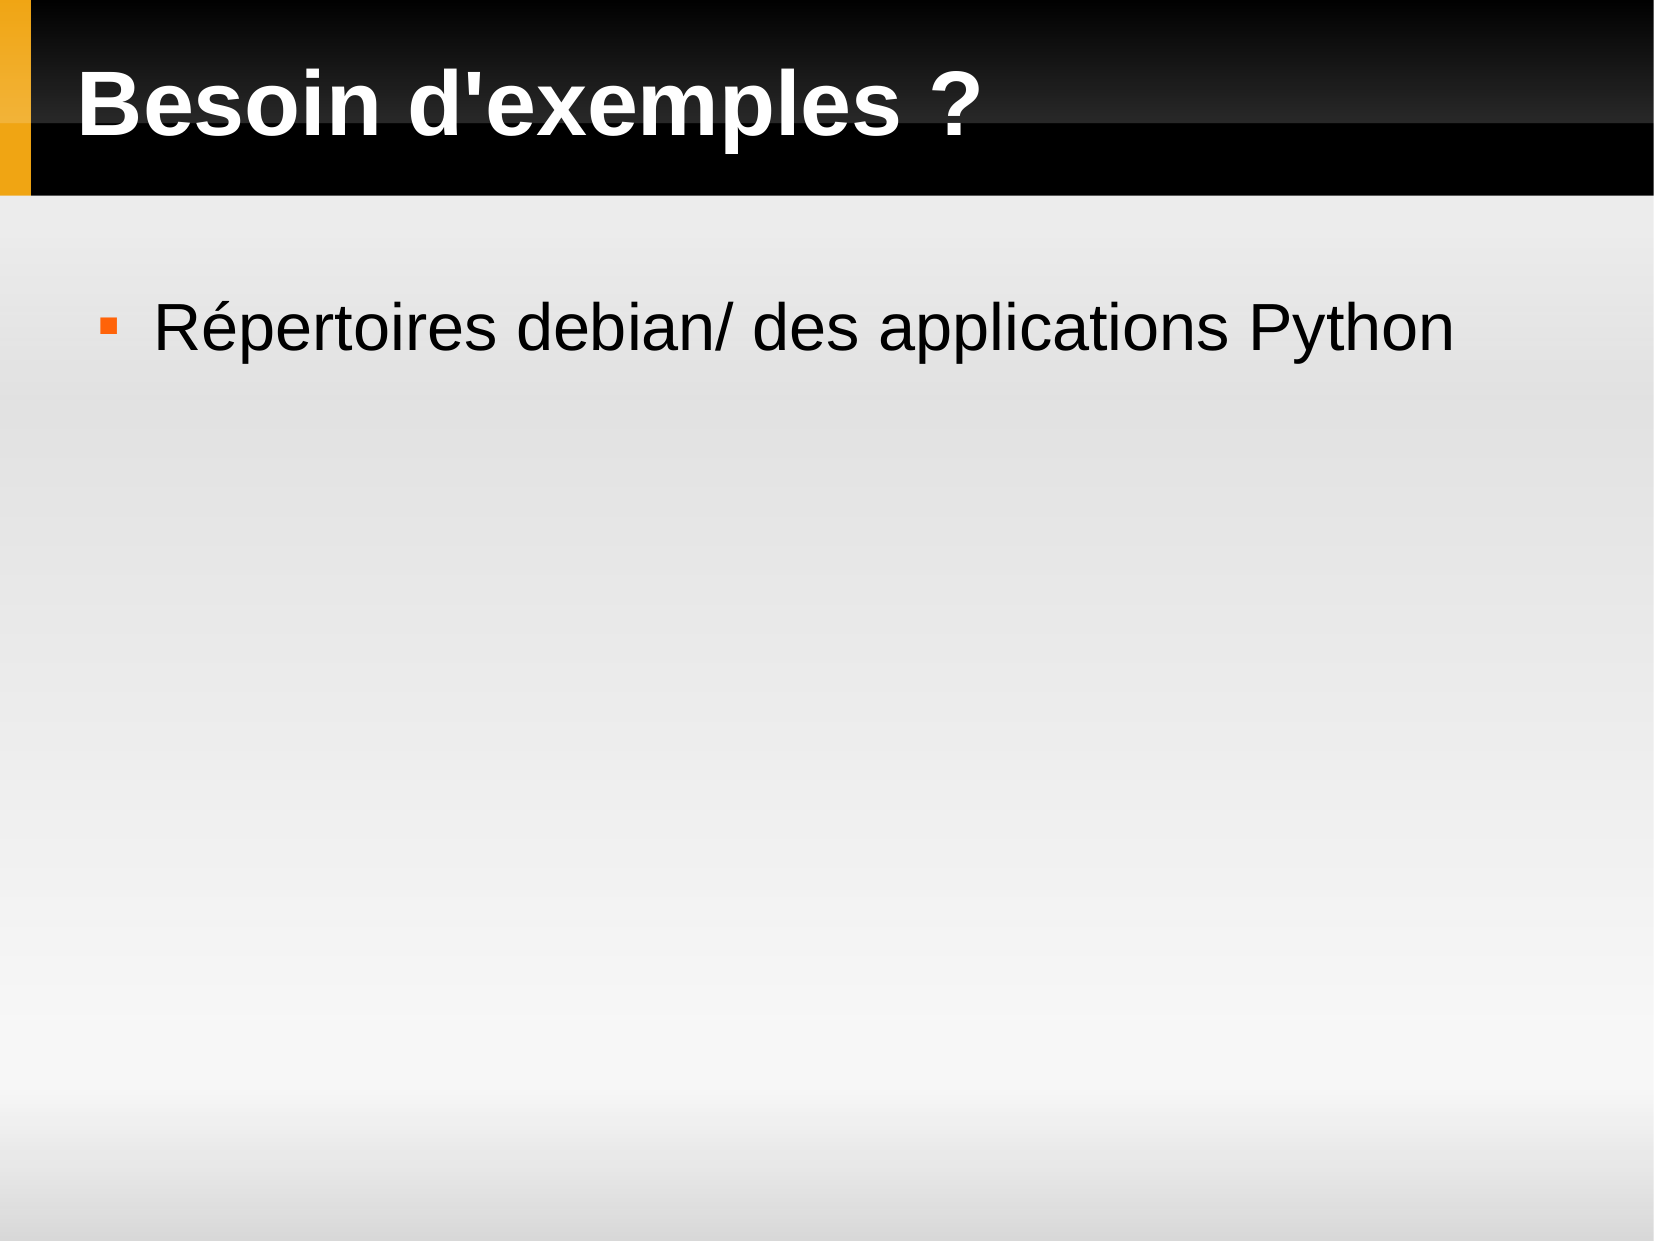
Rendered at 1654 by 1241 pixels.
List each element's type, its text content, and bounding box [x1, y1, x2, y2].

list Répertoires debian/ des applications Python [82, 290, 1571, 1109]
picture [0, 0, 1654, 1241]
title Besoin d'exemples ? [76, 0, 1565, 208]
